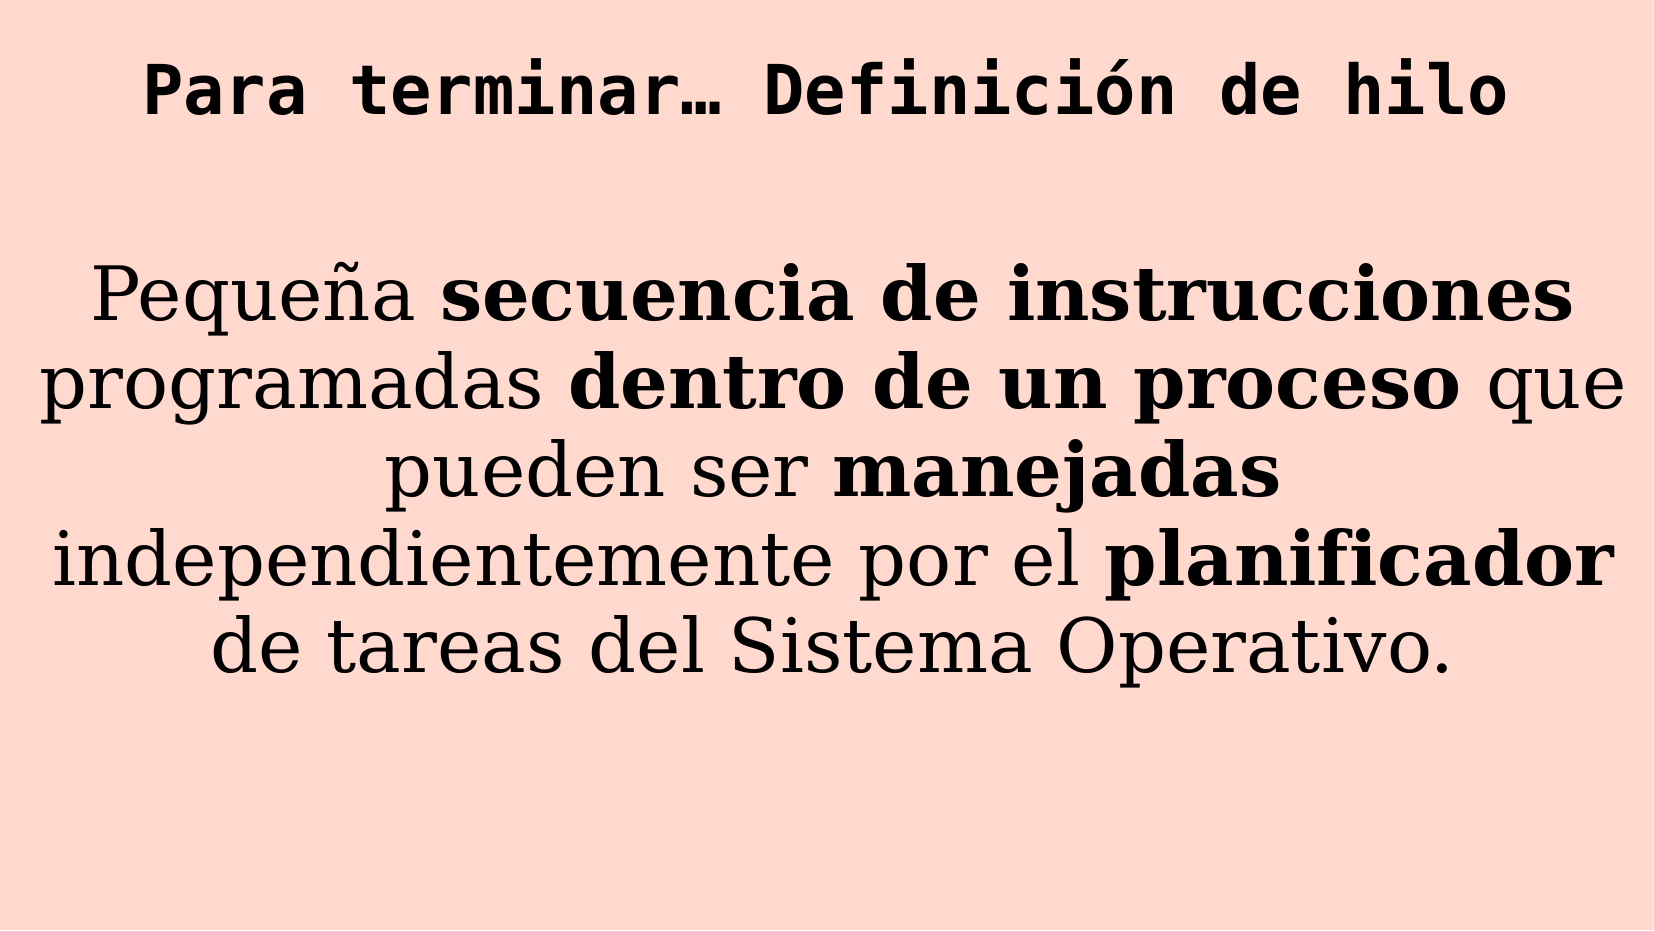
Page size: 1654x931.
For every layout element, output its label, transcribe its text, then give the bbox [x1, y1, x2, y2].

title Para terminar… Definición de hilo [82, 37, 1571, 145]
text_box Pequeña secuencia de instrucciones programadas dentro de un proceso que pueden ser manejadas independientemente por el planificador de tareas del Sistema Operativo. [21, 242, 1646, 698]
